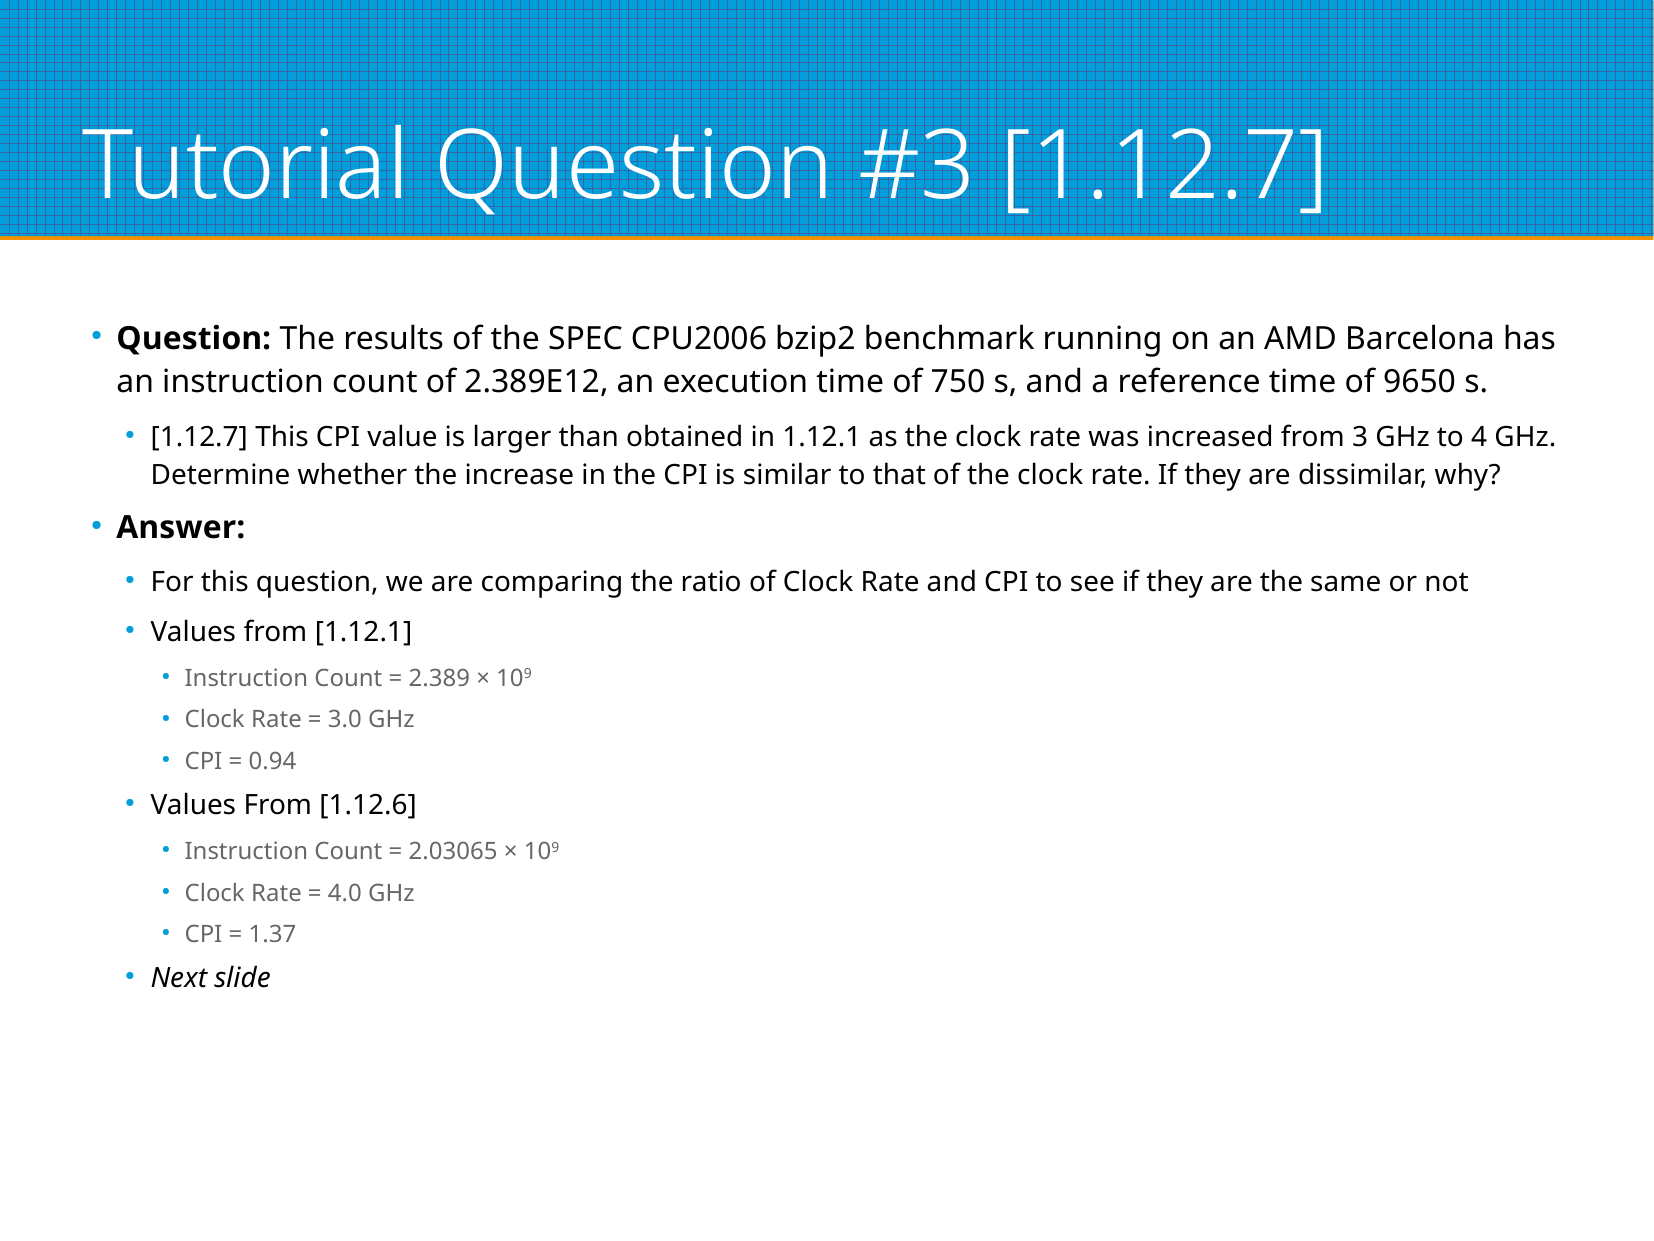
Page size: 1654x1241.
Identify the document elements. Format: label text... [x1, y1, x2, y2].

title Tutorial Question #3 [1.12.7] [82, 19, 1571, 227]
list Question: The results of the SPEC CPU2006 bzip2 benchmark running on an AMD Barcelona has an instruction count of 2.389E12, an execution time of 750 s, and a reference time of 9650 s. [1.12.7] This CPI value is larger than obtained in 1.12.1 as the clock rate was increased from 3 GHz to 4 GHz. Determine whether the increase in the CPI is similar to that of the clock rate. If they are dissimilar, why? Answer: For this question, we are comparing the ratio of Clock Rate and CPI to see if they are the same or not Values from [1.12.1] Instruction Count = 2.389 × 109 Clock Rate = 3.0 GHz CPI = 0.94 Values From [1.12.6] Instruction Count = 2.03065 × 109 Clock Rate = 4.0 GHz CPI = 1.37 Next slide [82, 314, 1563, 1081]
